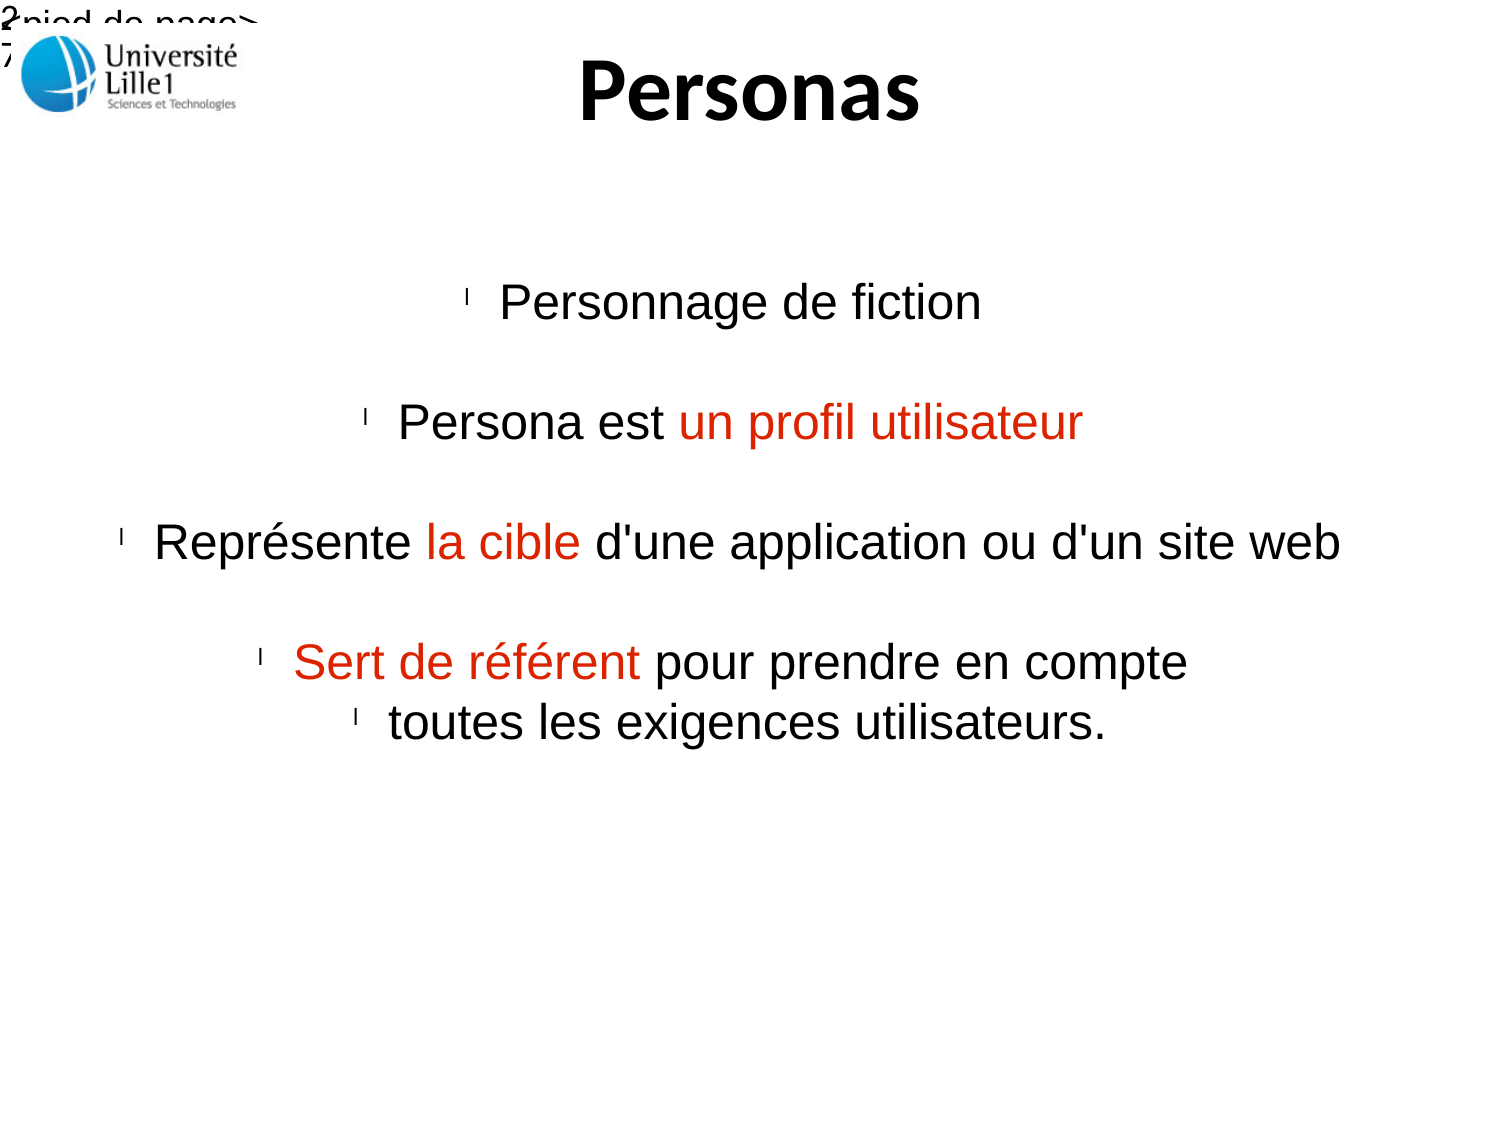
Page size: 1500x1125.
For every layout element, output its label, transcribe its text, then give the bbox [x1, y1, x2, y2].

text_box Personas [74, 45, 1425, 233]
picture [11, 23, 260, 118]
text_box Personnage de fiction Persona est un profil utilisateur Représente la cible d'une application ou d'un site web Sert de référent pour prendre en compte toutes les exigences utilisateurs. [35, 262, 1425, 945]
